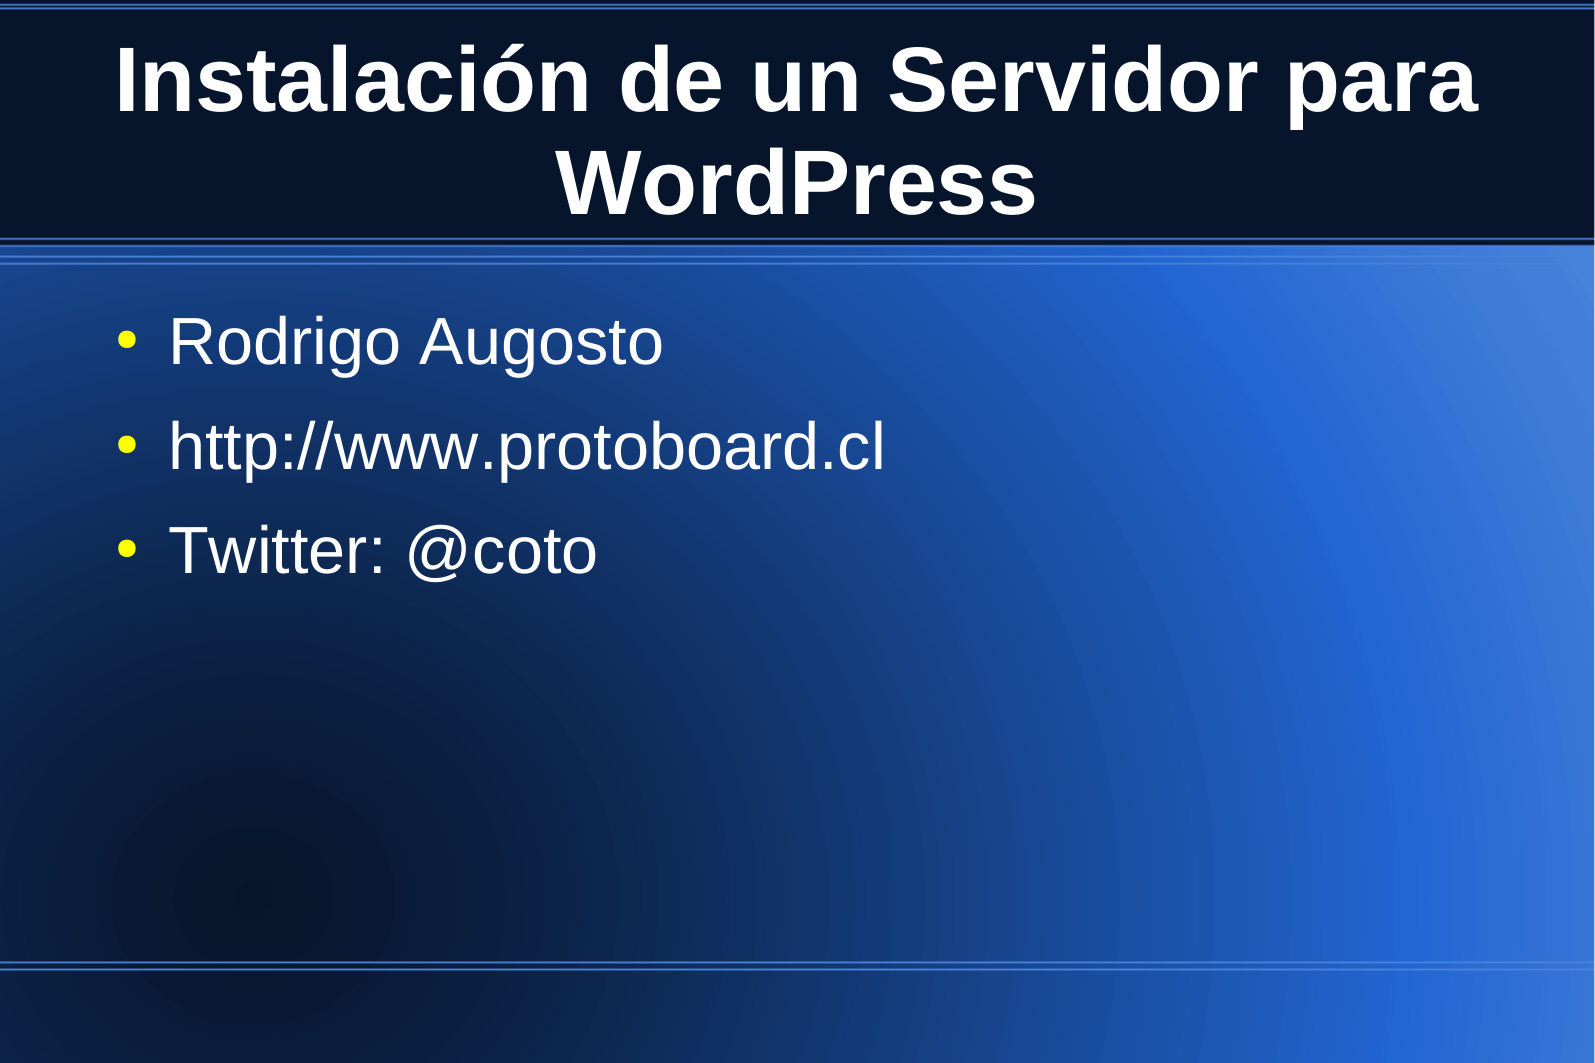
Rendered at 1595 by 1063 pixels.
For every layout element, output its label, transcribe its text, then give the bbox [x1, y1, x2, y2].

picture [0, 0, 1595, 1063]
title Instalación de un Servidor para WordPress [79, 28, 1515, 234]
list Rodrigo Augosto http://www.protoboard.cl Twitter: @coto [79, 304, 1515, 894]
